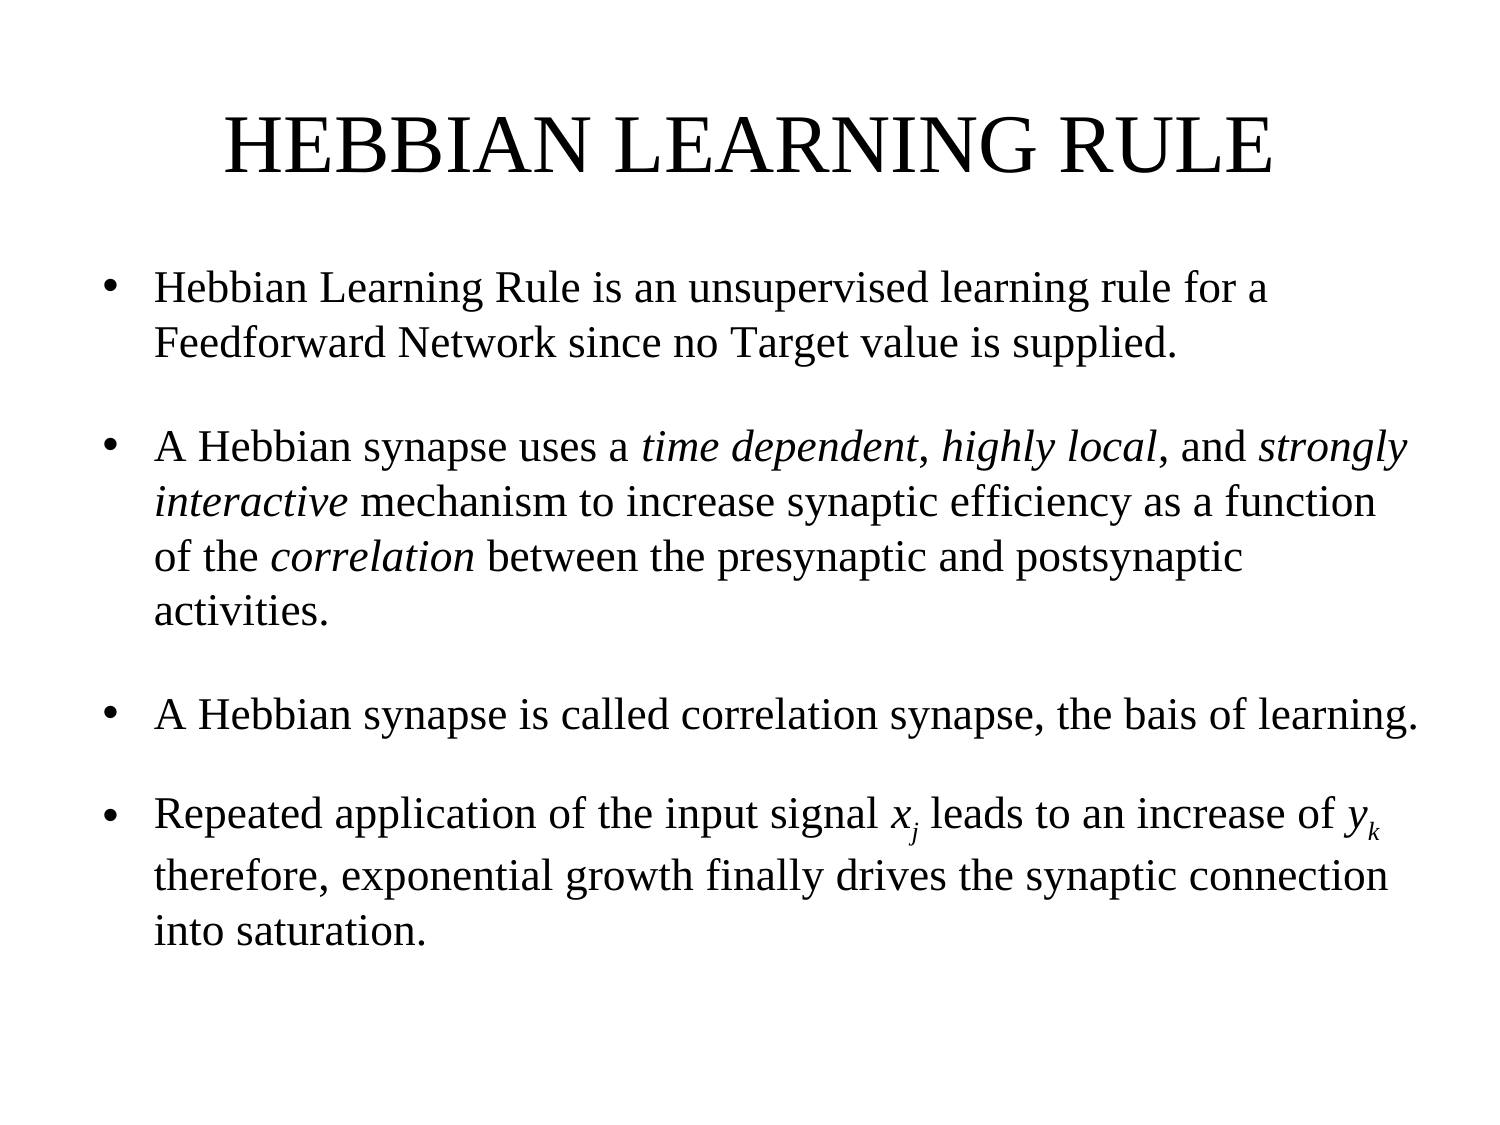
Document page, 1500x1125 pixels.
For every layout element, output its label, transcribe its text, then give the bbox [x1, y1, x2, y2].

title HEBBIAN LEARNING RULE [75, 45, 1426, 233]
list Hebbian Learning Rule is an unsupervised learning rule for a Feedforward Network since no Target value is supplied. A Hebbian synapse uses a time dependent, highly local, and strongly interactive mechanism to increase synaptic efficiency as a function of the correlation between the presynaptic and postsynaptic activities. A Hebbian synapse is called correlation synapse, the bais of learning. Repeated application of the input signal xj leads to an increase of yk therefore, exponential growth finally drives the synaptic connection into saturation. [87, 249, 1438, 1018]
